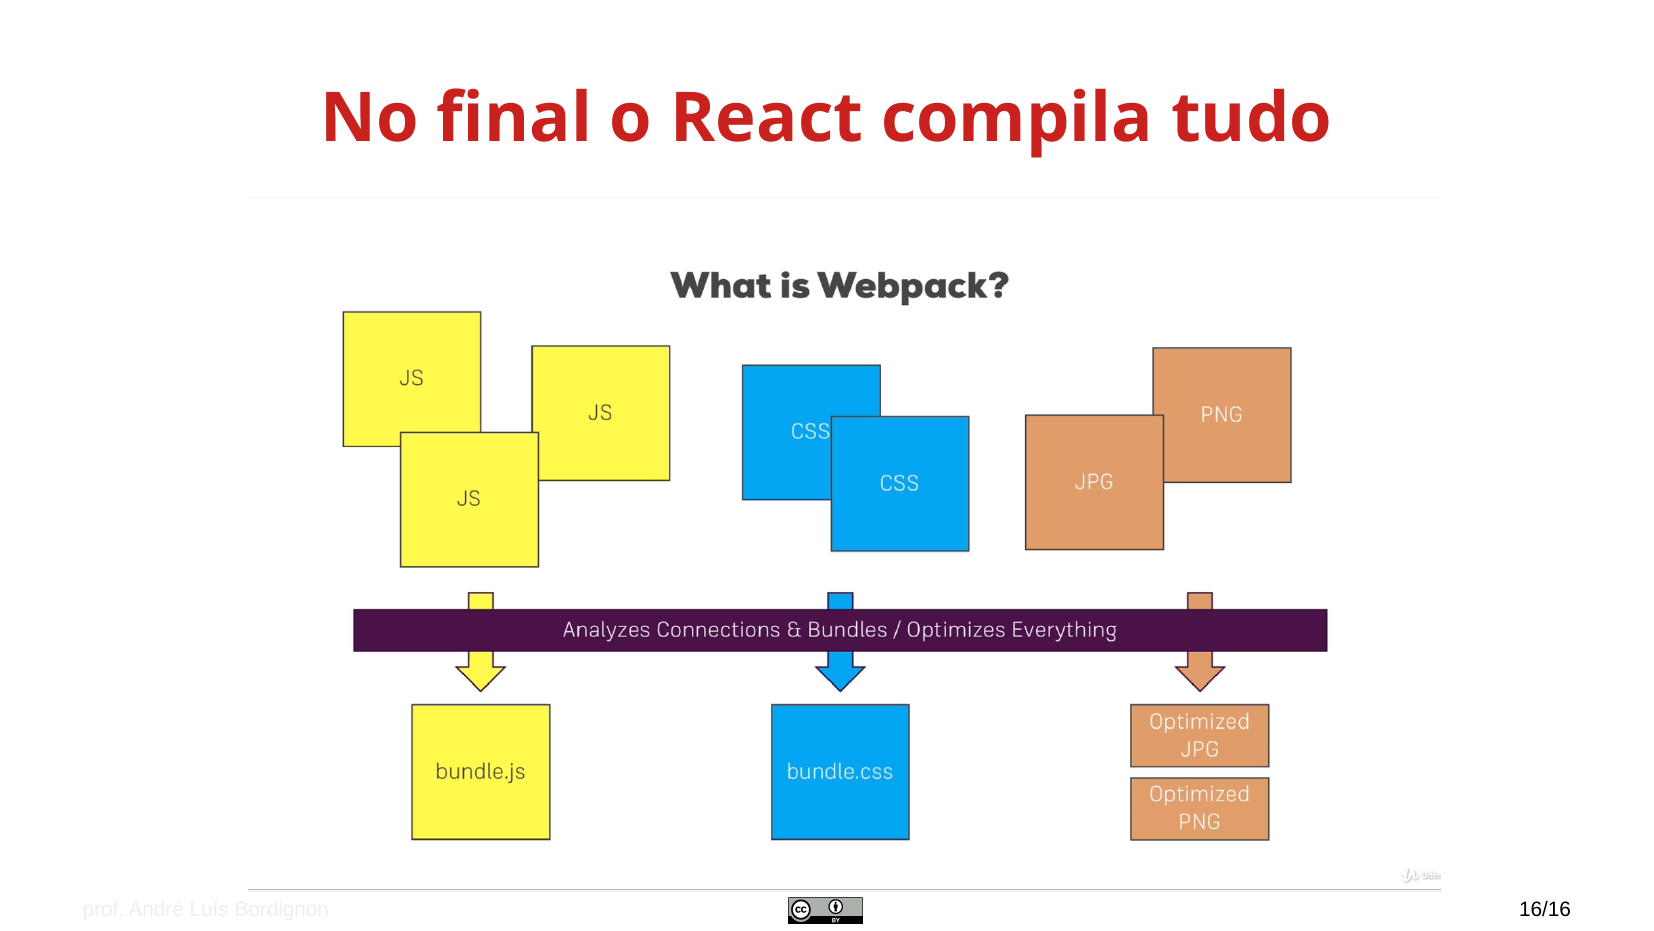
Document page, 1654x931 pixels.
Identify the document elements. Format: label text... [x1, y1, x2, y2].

picture [248, 197, 1441, 892]
picture [788, 897, 863, 924]
title No final o React compila tudo [82, 37, 1571, 193]
